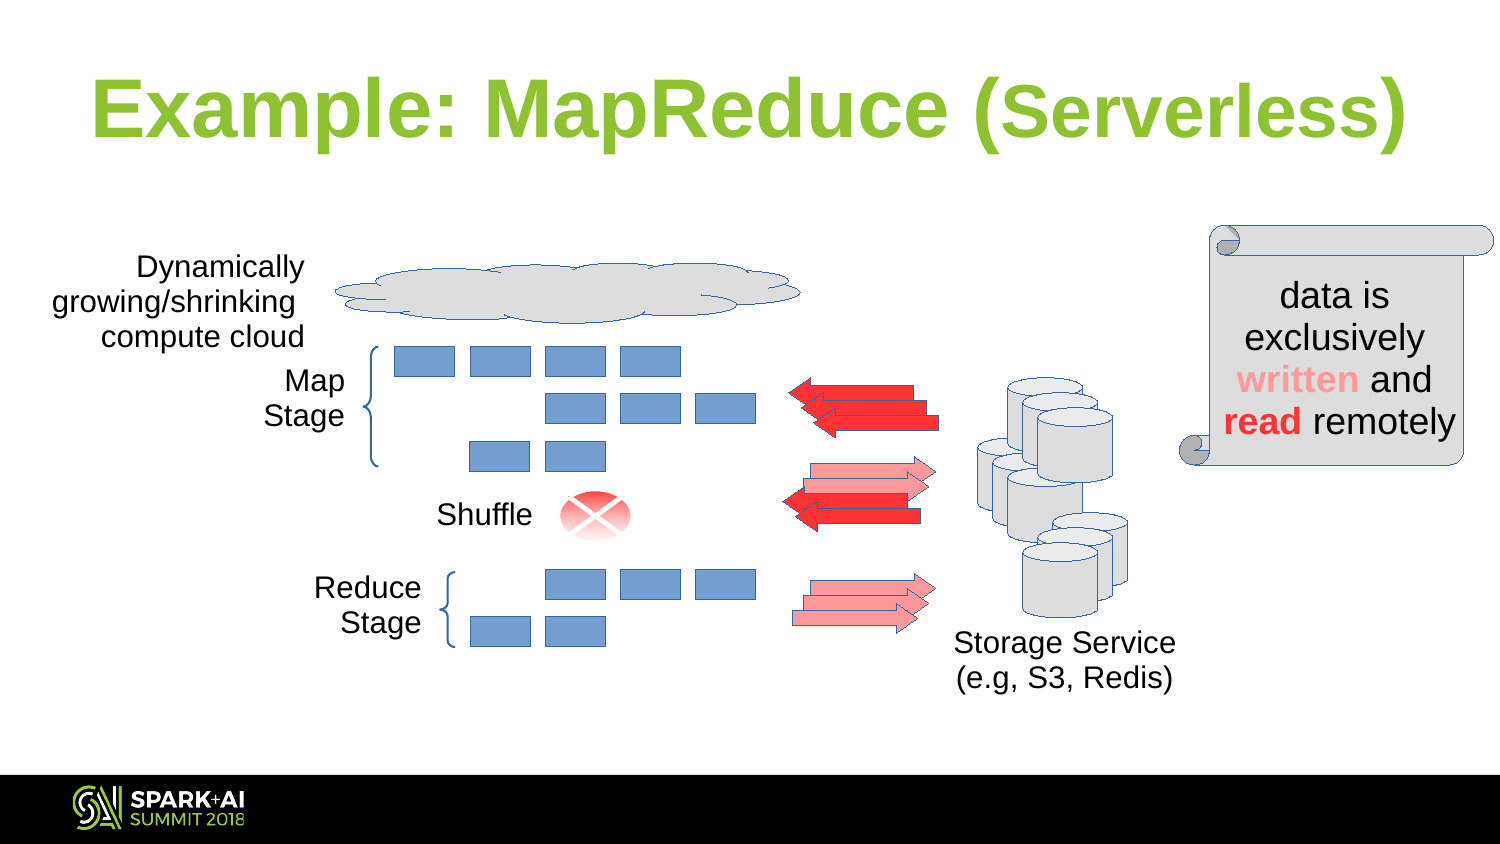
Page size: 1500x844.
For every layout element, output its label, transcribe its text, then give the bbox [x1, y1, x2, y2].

text_box [695, 569, 756, 600]
text_box send job DAG [1022, 512, 1128, 562]
text_box [335, 263, 801, 324]
text_box Map Stage [228, 355, 361, 455]
text_box Shuffle [371, 489, 549, 544]
text_box [557, 488, 633, 544]
text_box send job DAG [977, 437, 1075, 487]
text_box [782, 456, 936, 532]
text_box [545, 616, 606, 647]
text_box [1209, 225, 1494, 267]
text_box [792, 573, 936, 634]
text_box [545, 346, 606, 377]
text_box send job DAG [1007, 377, 1113, 427]
text_box [545, 393, 606, 424]
text_box [1179, 435, 1464, 466]
title Example: MapReduce (Serverless) [75, 33, 1426, 175]
text_box [545, 569, 606, 600]
text_box [470, 346, 531, 377]
text_box [620, 393, 681, 424]
text_box [788, 377, 939, 438]
text_box data is exclusively written and read remotely [1208, 267, 1472, 451]
text_box Storage Service (e.g, S3, Redis) [915, 618, 1216, 721]
text_box [620, 346, 681, 377]
text_box [695, 393, 756, 424]
text_box [620, 569, 681, 600]
text_box [977, 388, 1113, 544]
text_box Reduce Stage [260, 562, 437, 677]
text_box Dynamically growing/shrinking compute cloud [0, 242, 321, 362]
text_box [1022, 524, 1128, 618]
text_box [470, 616, 531, 647]
text_box [469, 441, 530, 472]
text_box [394, 346, 455, 377]
text_box [545, 441, 606, 472]
